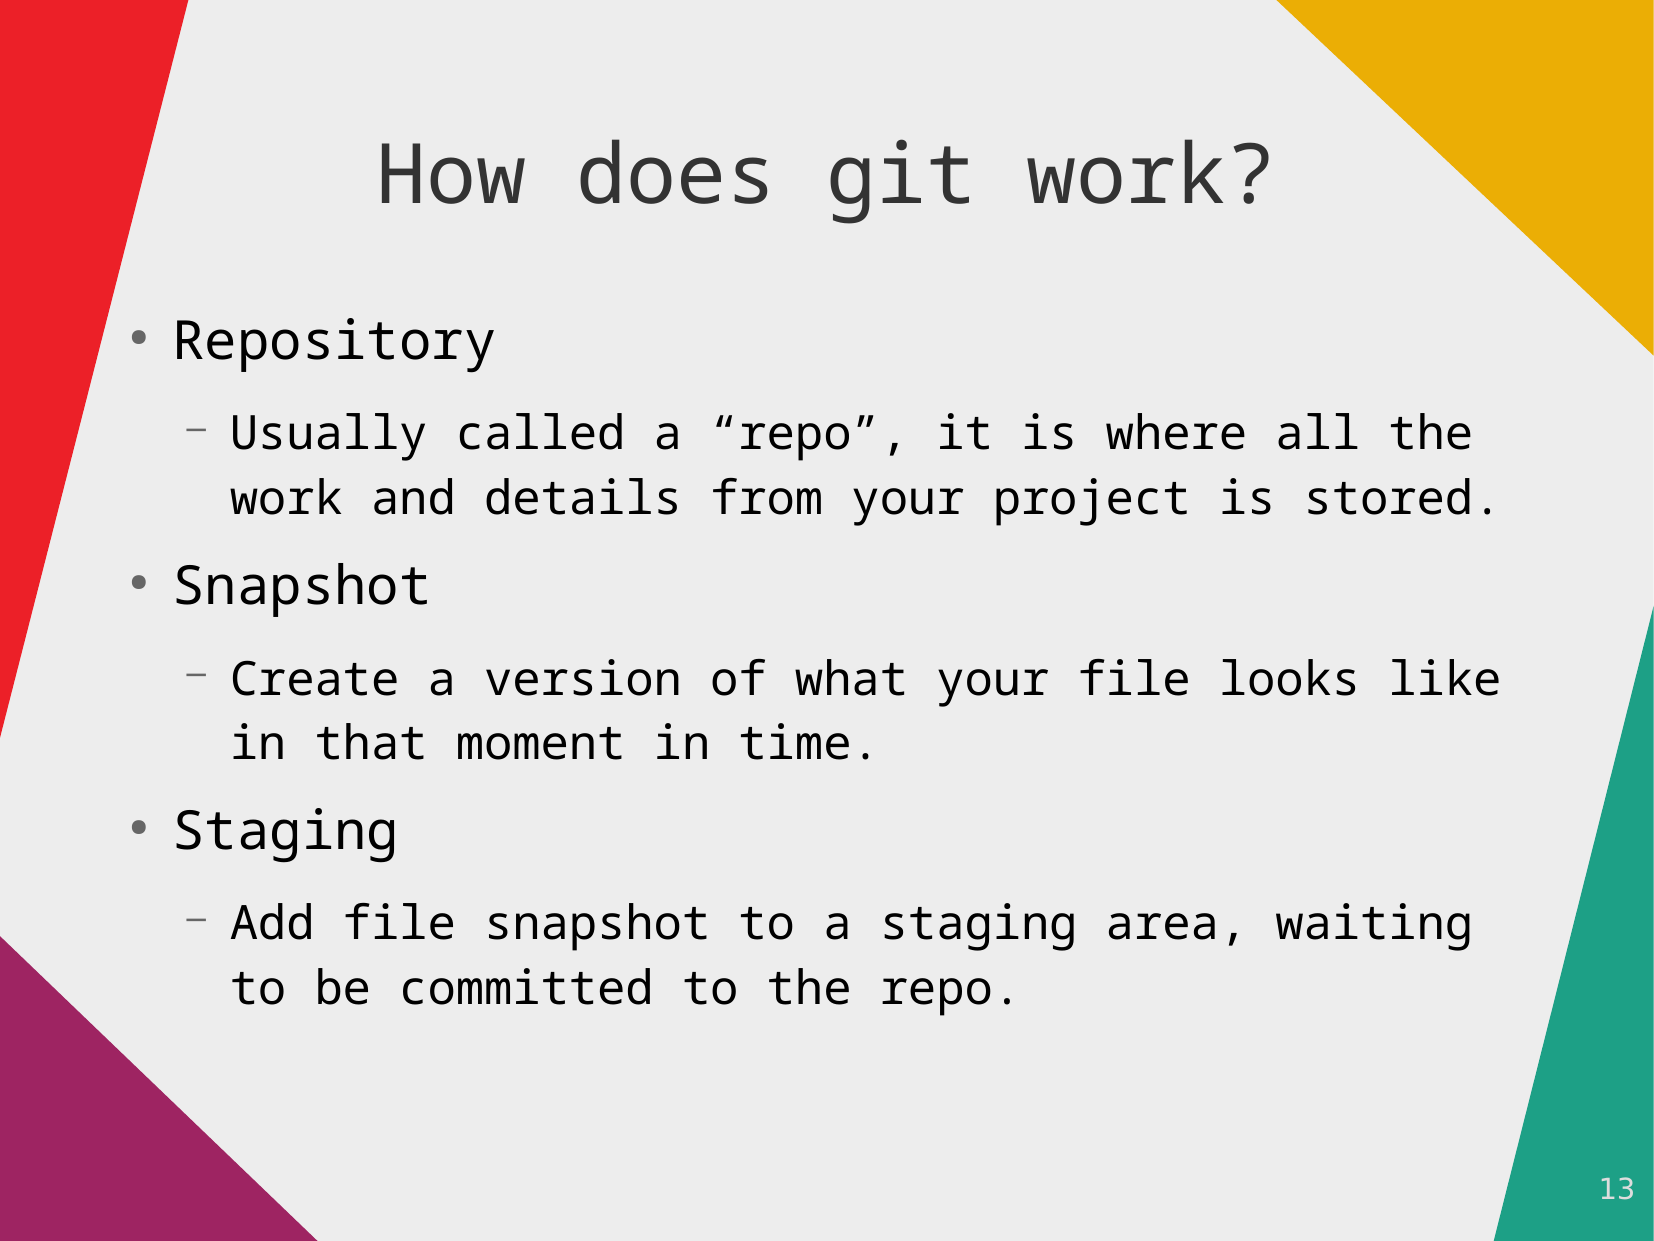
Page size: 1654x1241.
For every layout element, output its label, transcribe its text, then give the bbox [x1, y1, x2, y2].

title How does git work? [114, 73, 1539, 271]
list Repository Usually called a “repo”, it is where all the work and details from your project is stored. Snapshot Create a version of what your file looks like in that moment in time. Staging Add file snapshot to a staging area, waiting to be committed to the repo. [114, 302, 1539, 1033]
